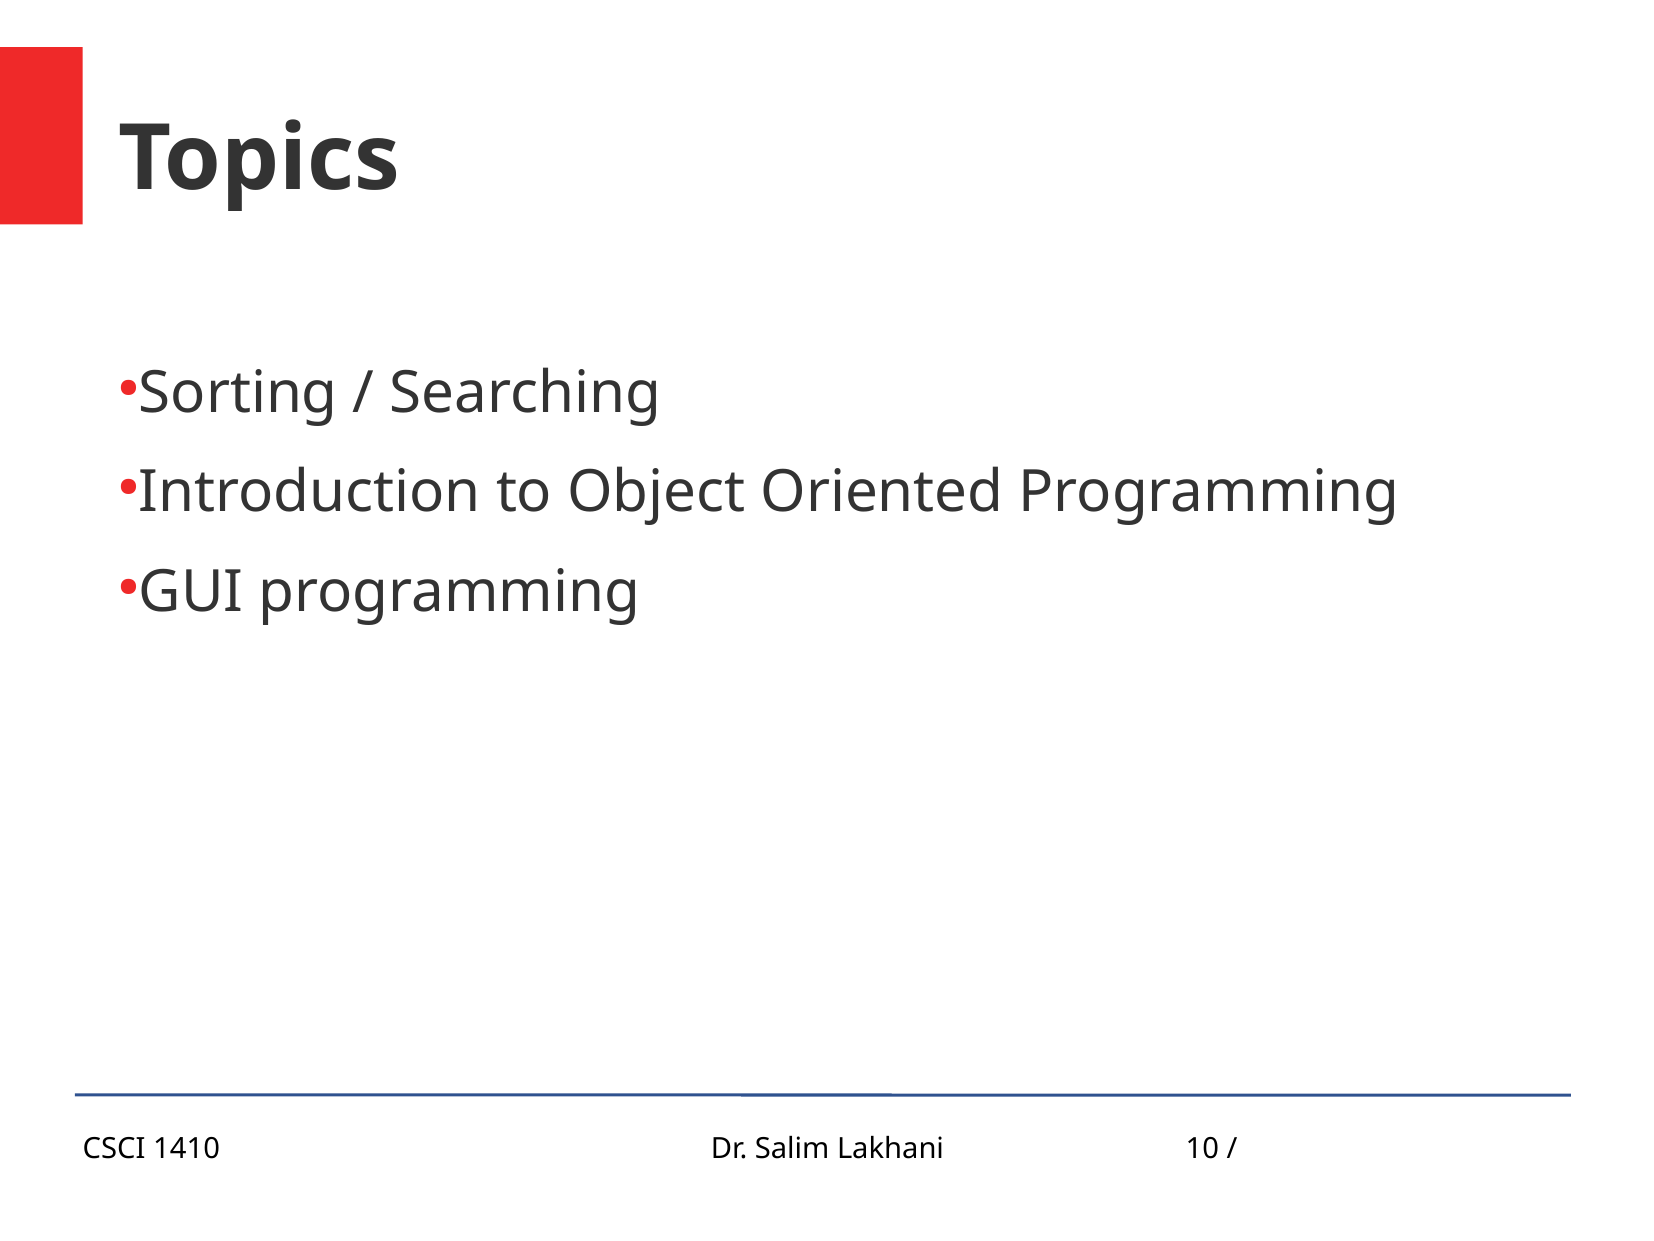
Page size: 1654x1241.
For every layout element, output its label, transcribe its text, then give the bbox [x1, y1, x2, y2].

list Sorting / Searching Introduction to Object Oriented Programming GUI programming [118, 354, 1536, 1074]
text_box / [1185, 1129, 1571, 1216]
text_box CSCI 1410 [82, 1129, 468, 1216]
text_box Dr. Salim Lakhani [565, 1129, 1090, 1216]
title Topics [118, 49, 1571, 257]
